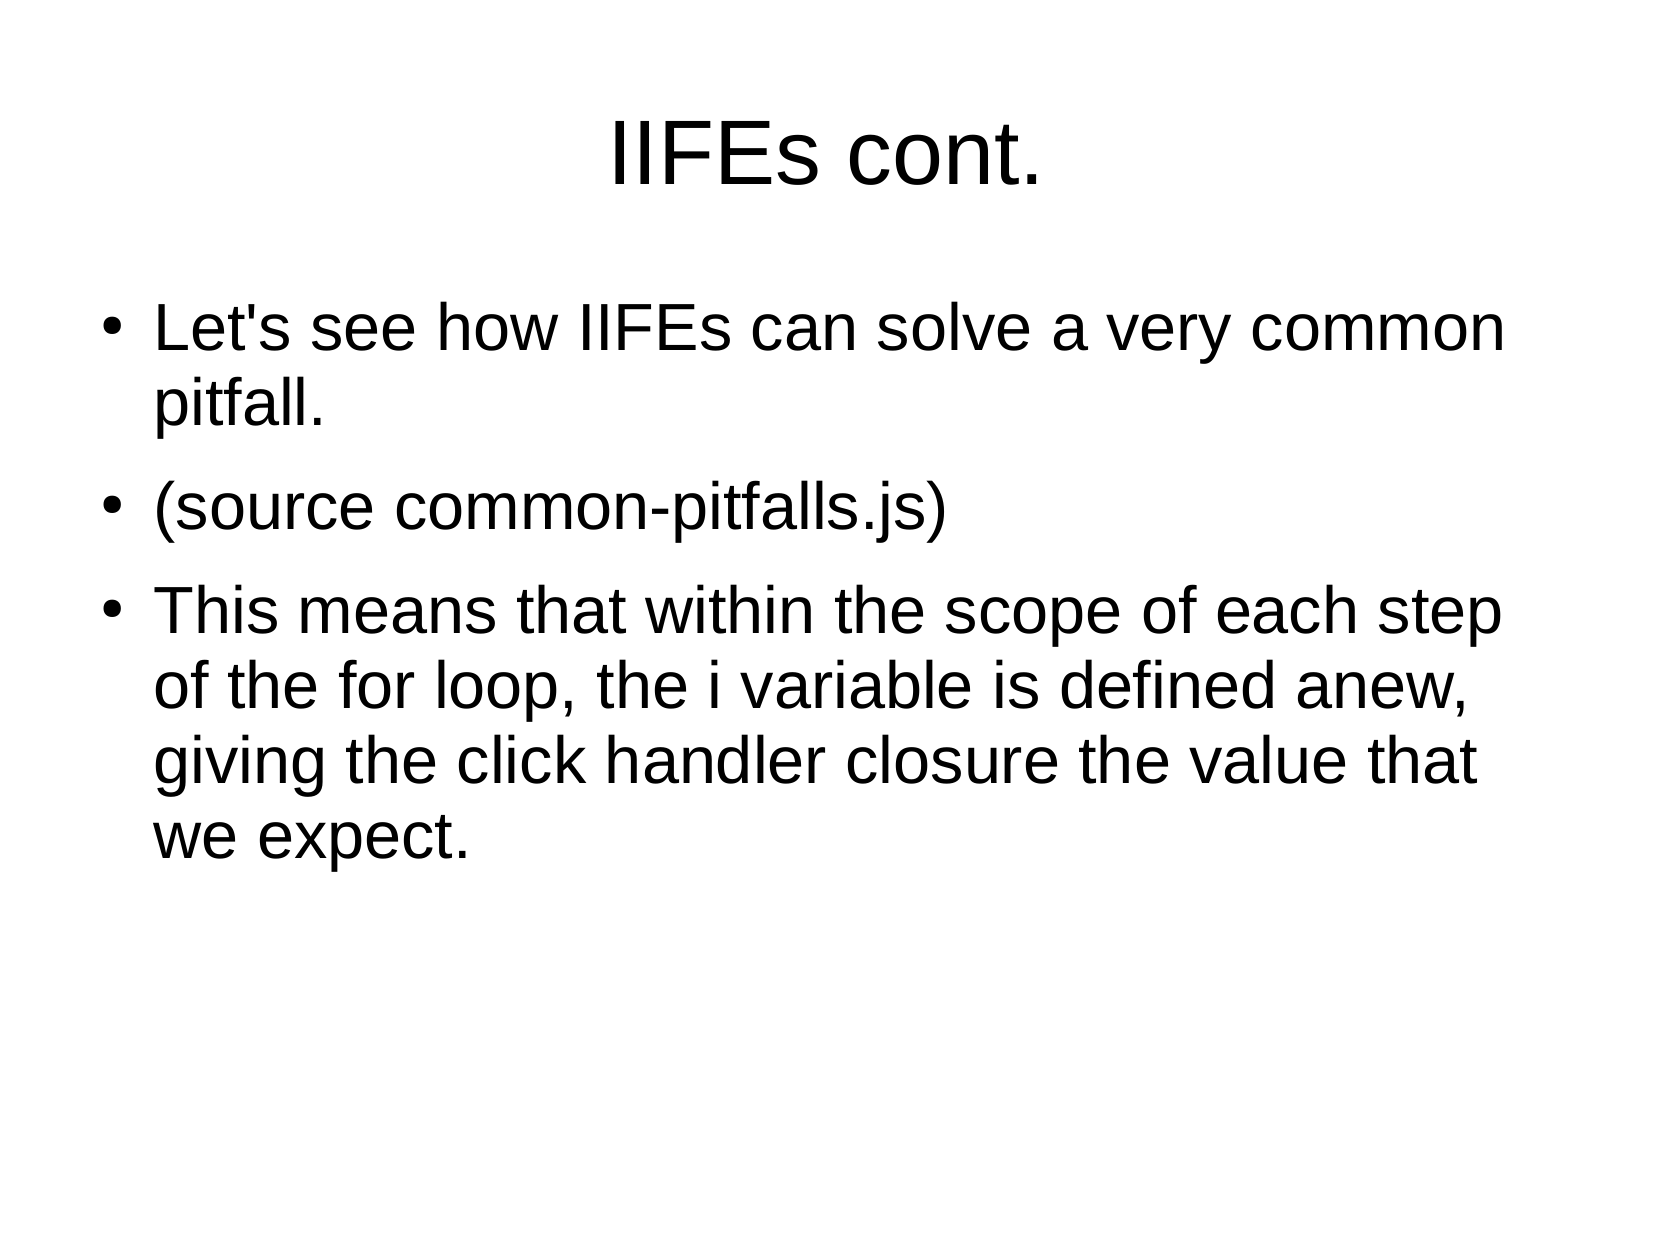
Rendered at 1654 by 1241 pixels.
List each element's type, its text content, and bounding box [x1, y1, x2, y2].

title IIFEs cont. [82, 49, 1571, 257]
list Let's see how IIFEs can solve a very common pitfall. (source common-pitfalls.js) This means that within the scope of each step of the for loop, the i variable is defined anew, giving the click handler closure the value that we expect. [82, 290, 1571, 1010]
